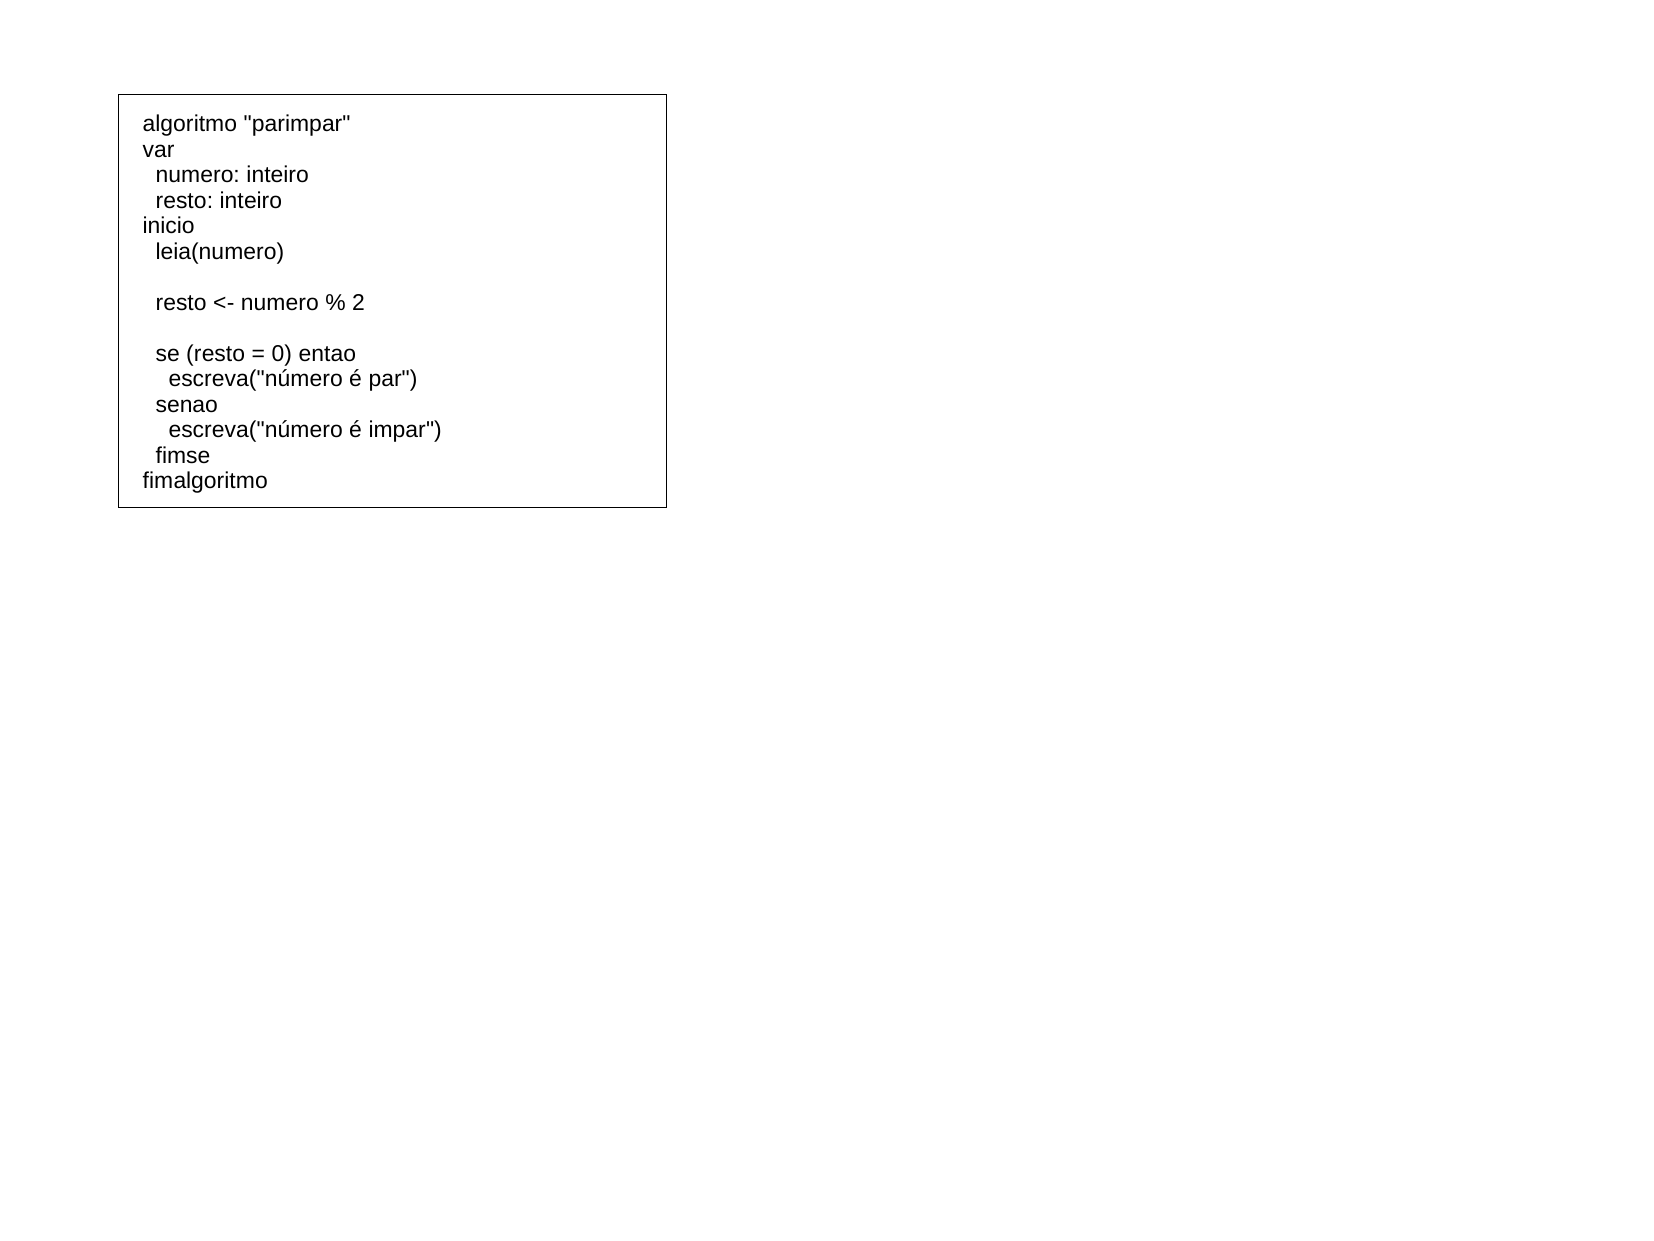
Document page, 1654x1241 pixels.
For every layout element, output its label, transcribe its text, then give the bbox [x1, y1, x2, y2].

text_box algoritmo "parimpar" var numero: inteiro resto: inteiro inicio leia(numero) resto <- numero % 2 se (resto = 0) entao escreva("número é par") senao escreva("número é impar") fimse fimalgoritmo [127, 103, 660, 502]
text_box [118, 94, 667, 508]
